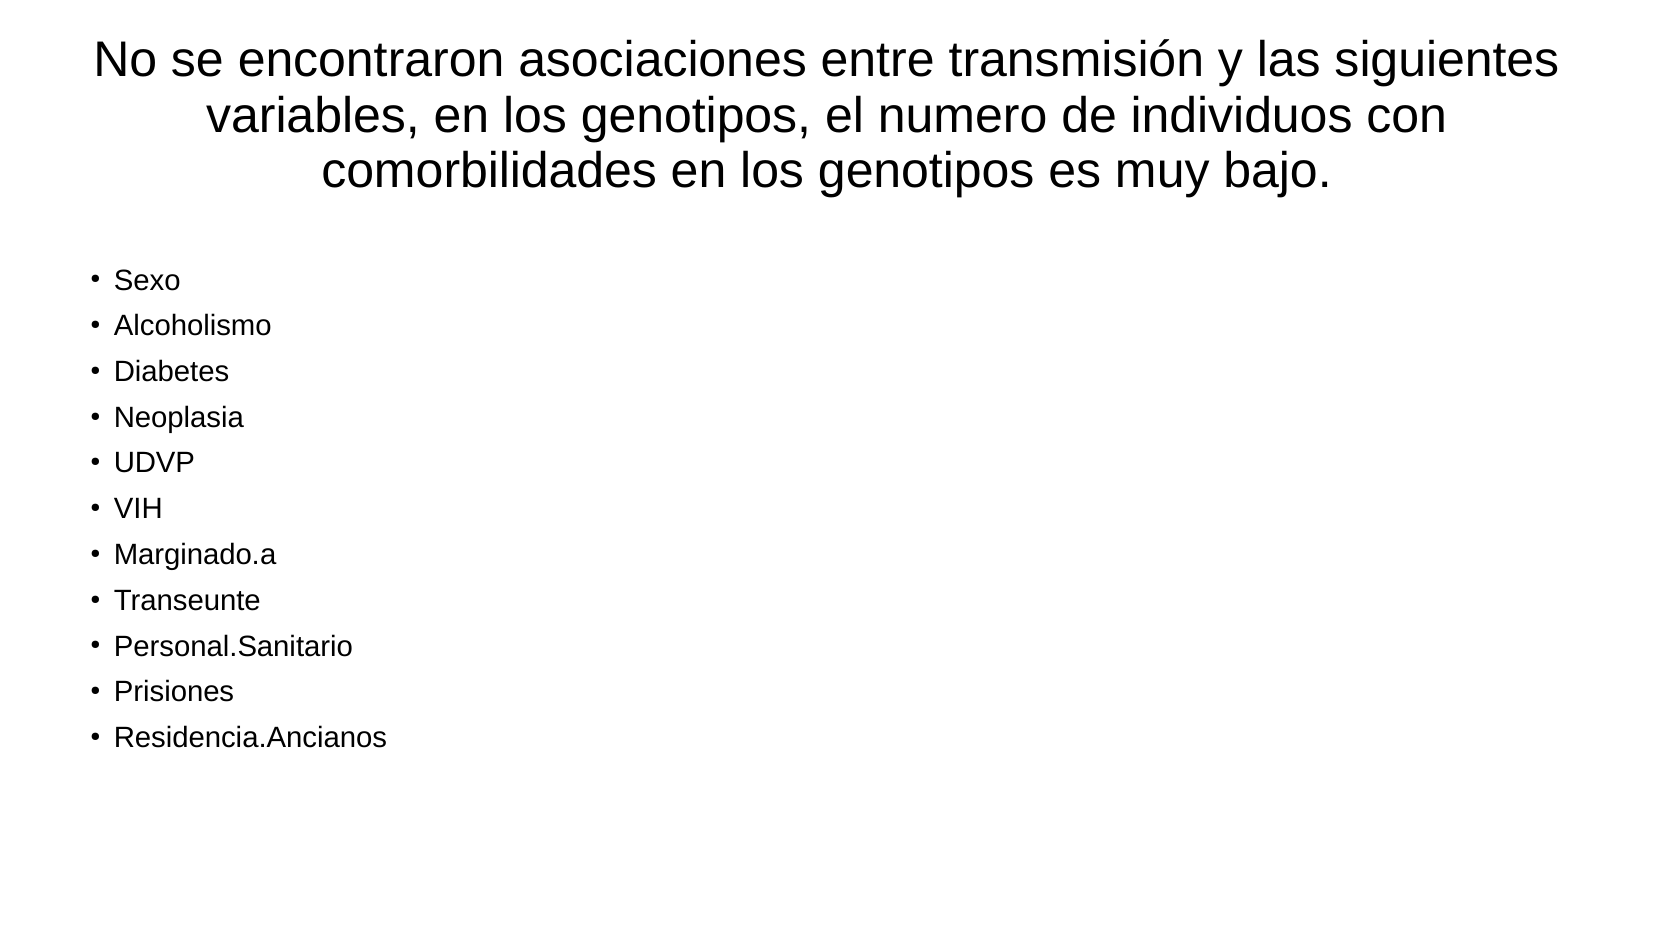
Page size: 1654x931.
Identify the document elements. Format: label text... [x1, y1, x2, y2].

title No se encontraron asociaciones entre transmisión y las siguientes variables, en los genotipos, el numero de individuos con comorbilidades en los genotipos es muy bajo. [82, 31, 1571, 199]
list Sexo Alcoholismo Diabetes Neoplasia UDVP VIH Marginado.a Transeunte Personal.Sanitario Prisiones Residencia.Ancianos [82, 217, 1571, 758]
